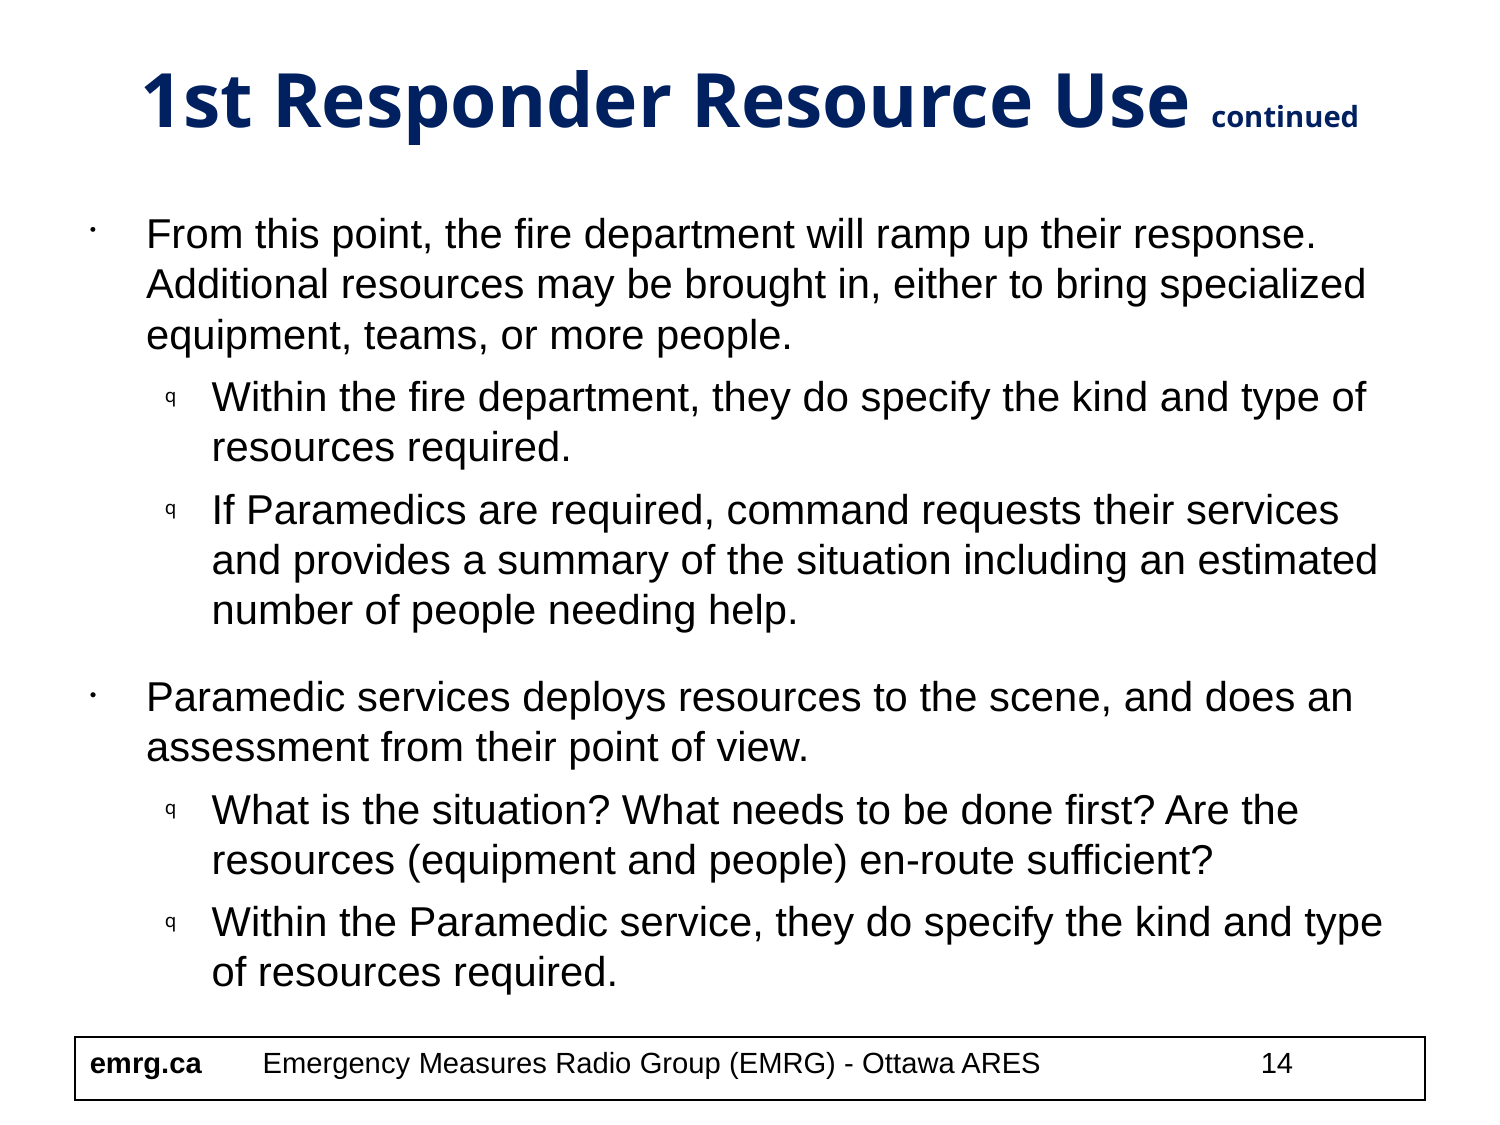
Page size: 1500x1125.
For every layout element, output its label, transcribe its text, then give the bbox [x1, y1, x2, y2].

footer Emergency Measures Radio Group (EMRG) - Ottawa ARES [247, 1038, 1238, 1103]
text_box 1st Responder Resource Use continued [74, 45, 1425, 138]
slide_number <number> [1246, 1038, 1425, 1103]
text_box From this point, the fire department will ramp up their response. Additional resources may be brought in, either to bring specialized equipment, teams, or more people. Within the fire department, they do specify the kind and type of resources required. If Paramedics are required, command requests their services and provides a summary of the situation including an estimated number of people needing help. Paramedic services deploys resources to the scene, and does an assessment from their point of view. What is the situation? What needs to be done first? Are the resources (equipment and people) en-route sufficient? Within the Paramedic service, they do specify the kind and type of resources required. [74, 199, 1425, 1038]
